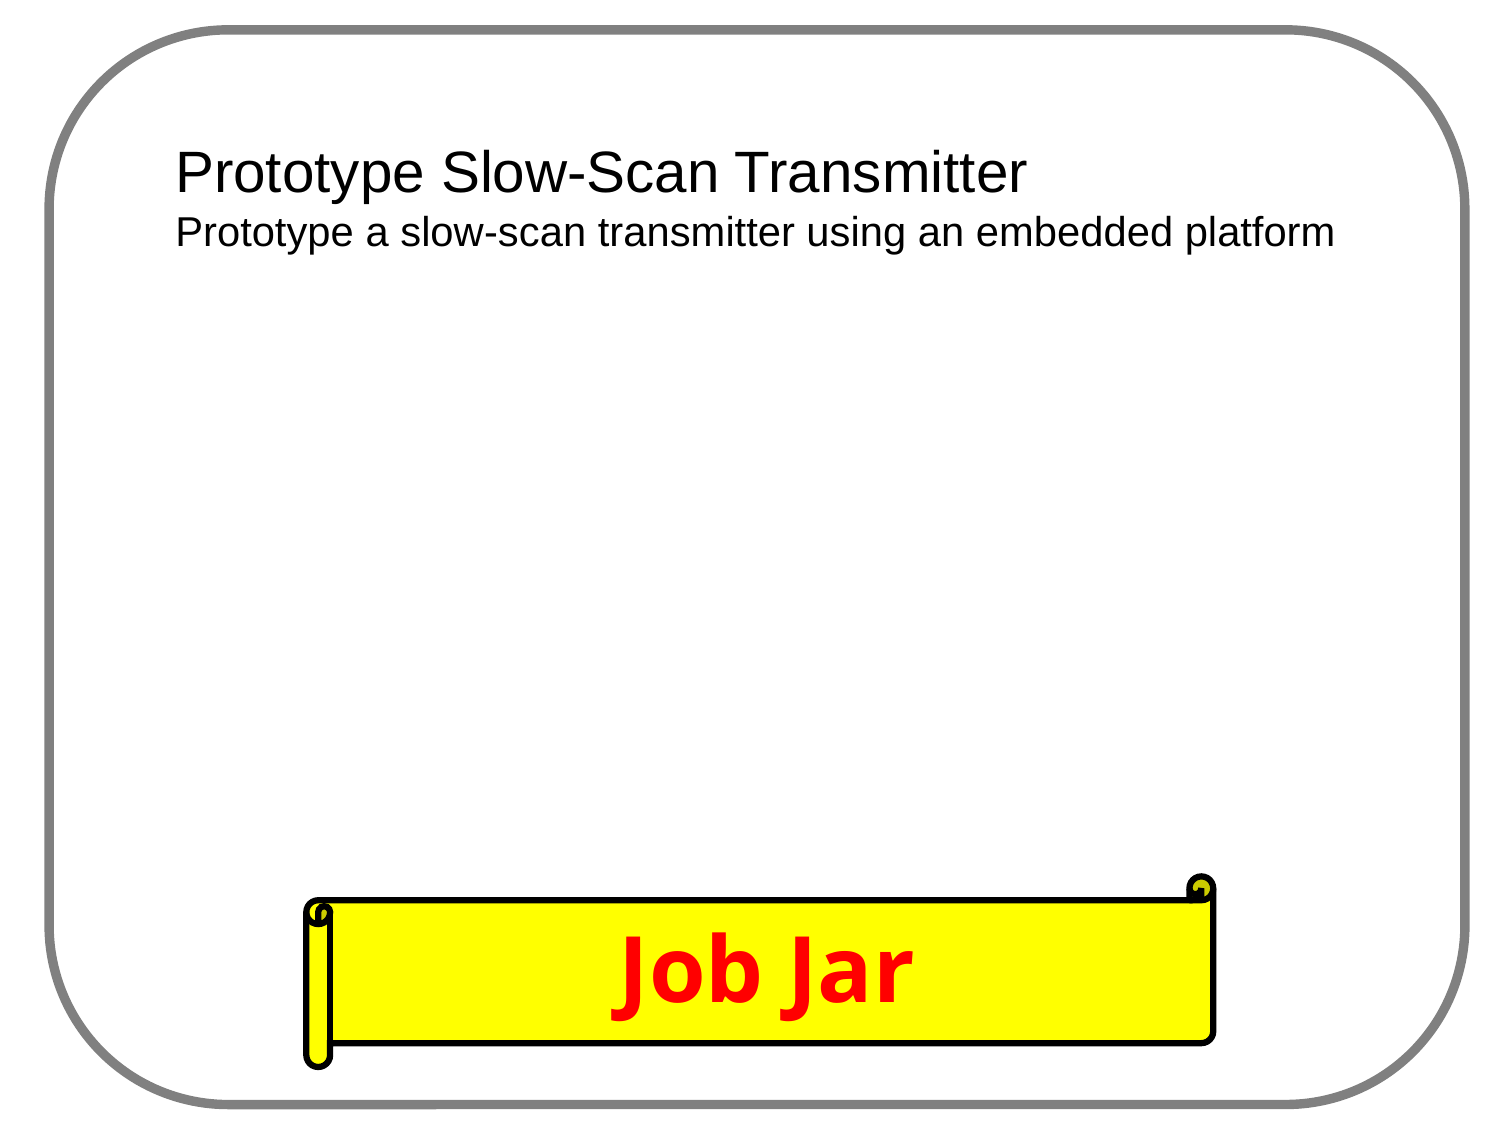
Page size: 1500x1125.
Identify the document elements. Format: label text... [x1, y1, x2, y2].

text_box Prototype Slow-Scan Transmitter Prototype a slow-scan transmitter using an embedded platform [160, 127, 1360, 263]
text_box Job Jar [260, 903, 1273, 1028]
text_box [306, 1028, 1214, 1068]
text_box [310, 876, 1214, 903]
